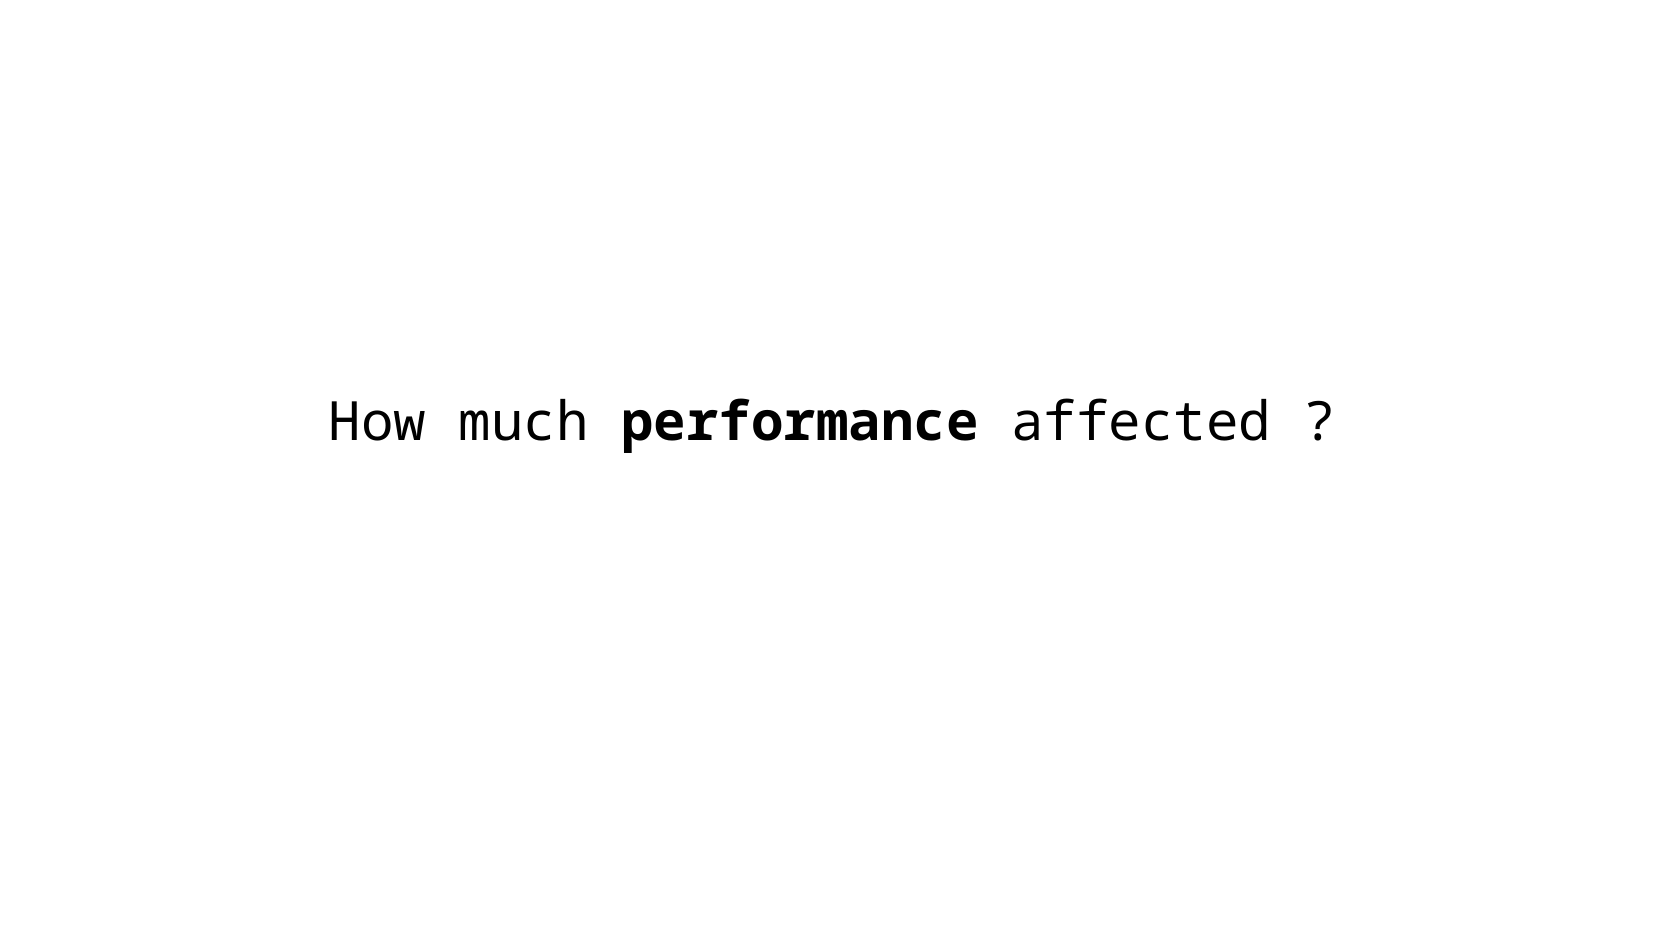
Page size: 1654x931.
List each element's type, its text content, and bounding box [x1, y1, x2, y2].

subtitle How much performance affected ? [88, 59, 1577, 779]
